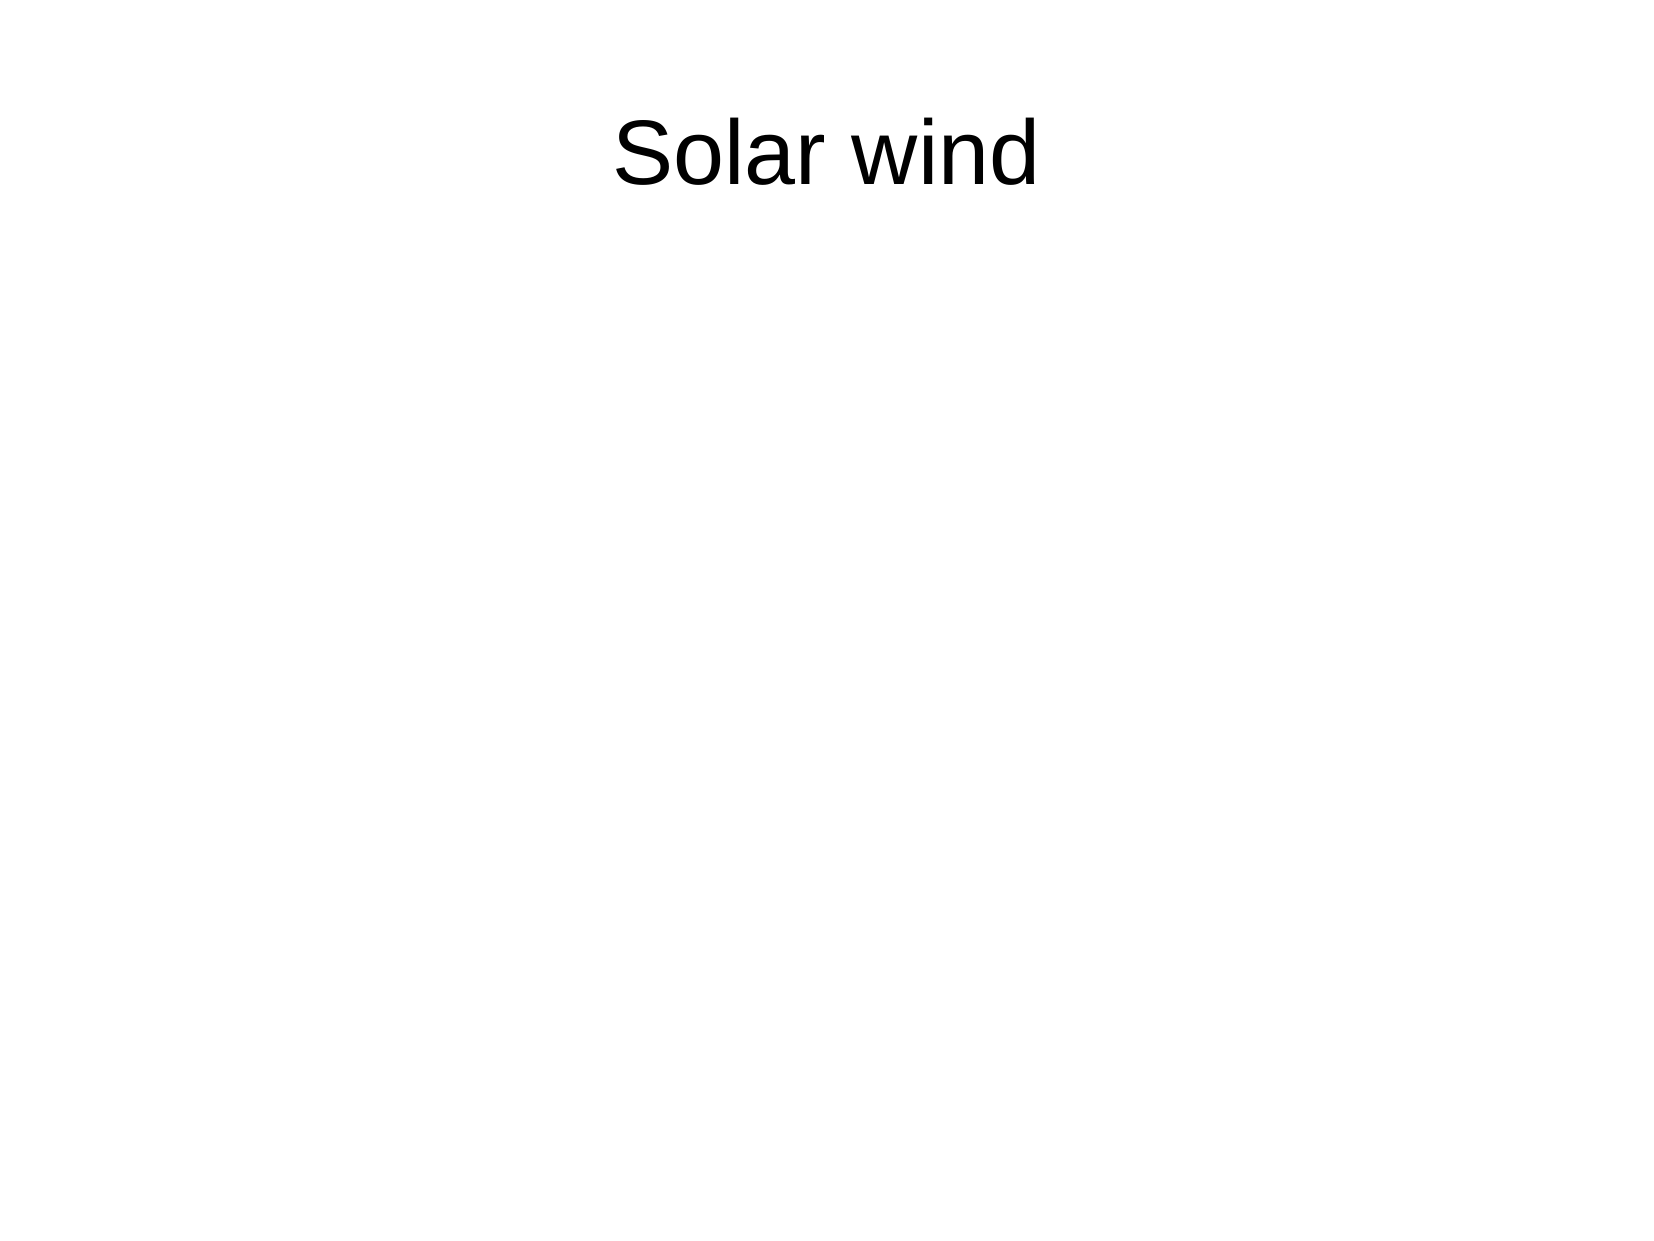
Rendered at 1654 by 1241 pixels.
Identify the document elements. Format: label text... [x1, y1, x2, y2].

title Solar wind [82, 49, 1571, 257]
